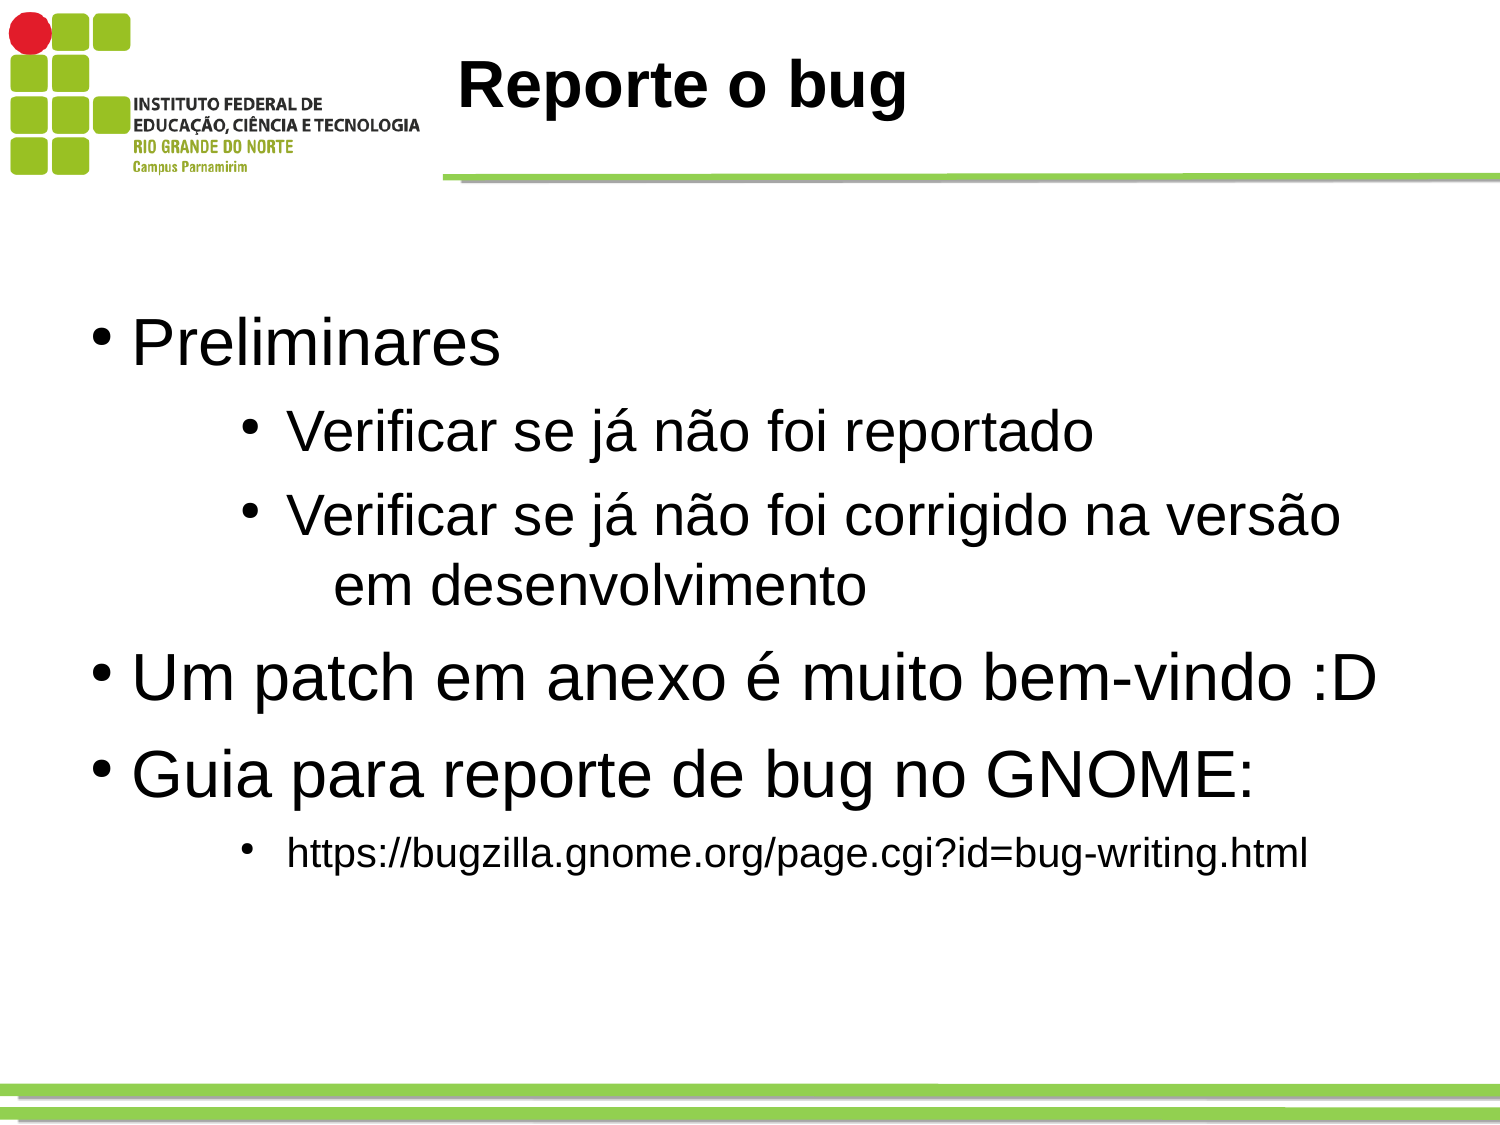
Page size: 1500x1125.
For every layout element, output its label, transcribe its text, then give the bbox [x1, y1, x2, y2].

list Preliminares Verificar se já não foi reportado Verificar se já não foi corrigido na versão em desenvolvimento Um patch em anexo é muito bem-vindo :D Guia para reporte de bug no GNOME: https://bugzilla.gnome.org/page.cgi?id=bug-writing.html [75, 290, 1424, 1034]
title Reporte o bug [442, 0, 1499, 177]
picture [5, 2, 430, 182]
